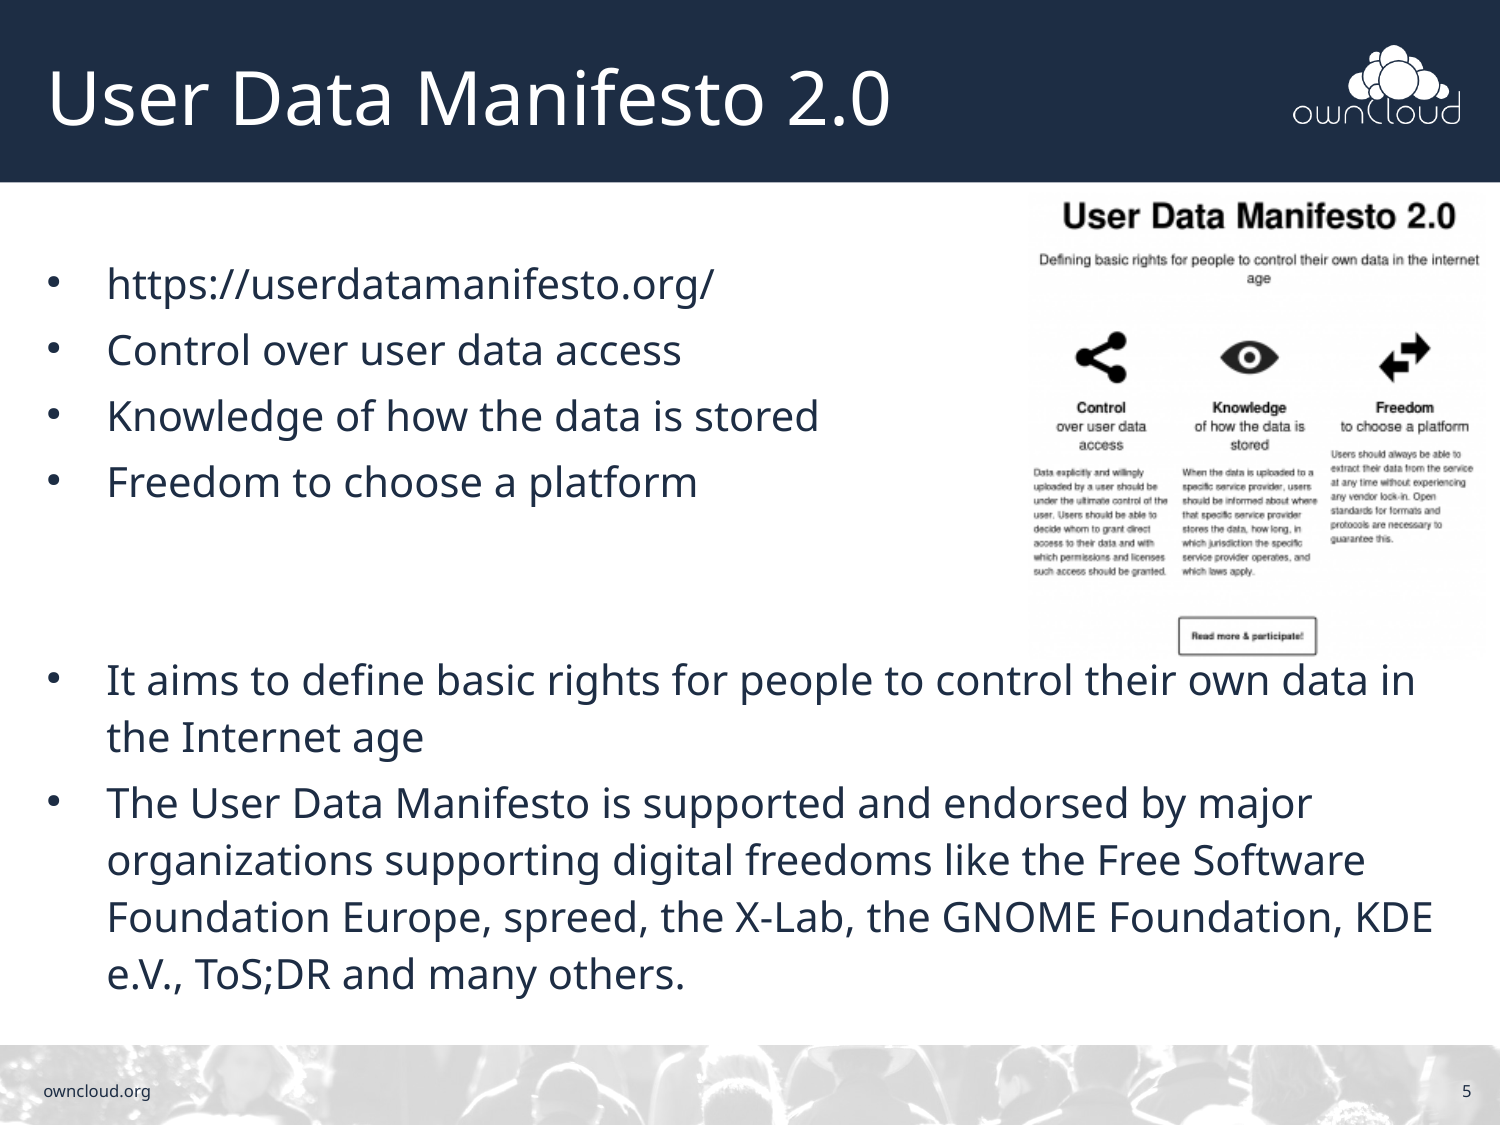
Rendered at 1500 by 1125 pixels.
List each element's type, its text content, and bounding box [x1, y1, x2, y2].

picture [0, 1045, 1500, 1125]
list https://userdatamanifesto.org/ Control over user data access Knowledge of how the data is stored Freedom to choose a platform It aims to define basic rights for people to control their own data in the Internet age The User Data Manifesto is supported and endorsed by major organizations supporting digital freedoms like the Free Software Foundation Europe, spreed, the X-Lab, the GNOME Foundation, KDE e.V., ToS;DR and many others. [46, 254, 1465, 1026]
picture [1293, 45, 1460, 124]
picture [1028, 191, 1486, 661]
title User Data Manifesto 2.0 [46, 5, 1258, 187]
